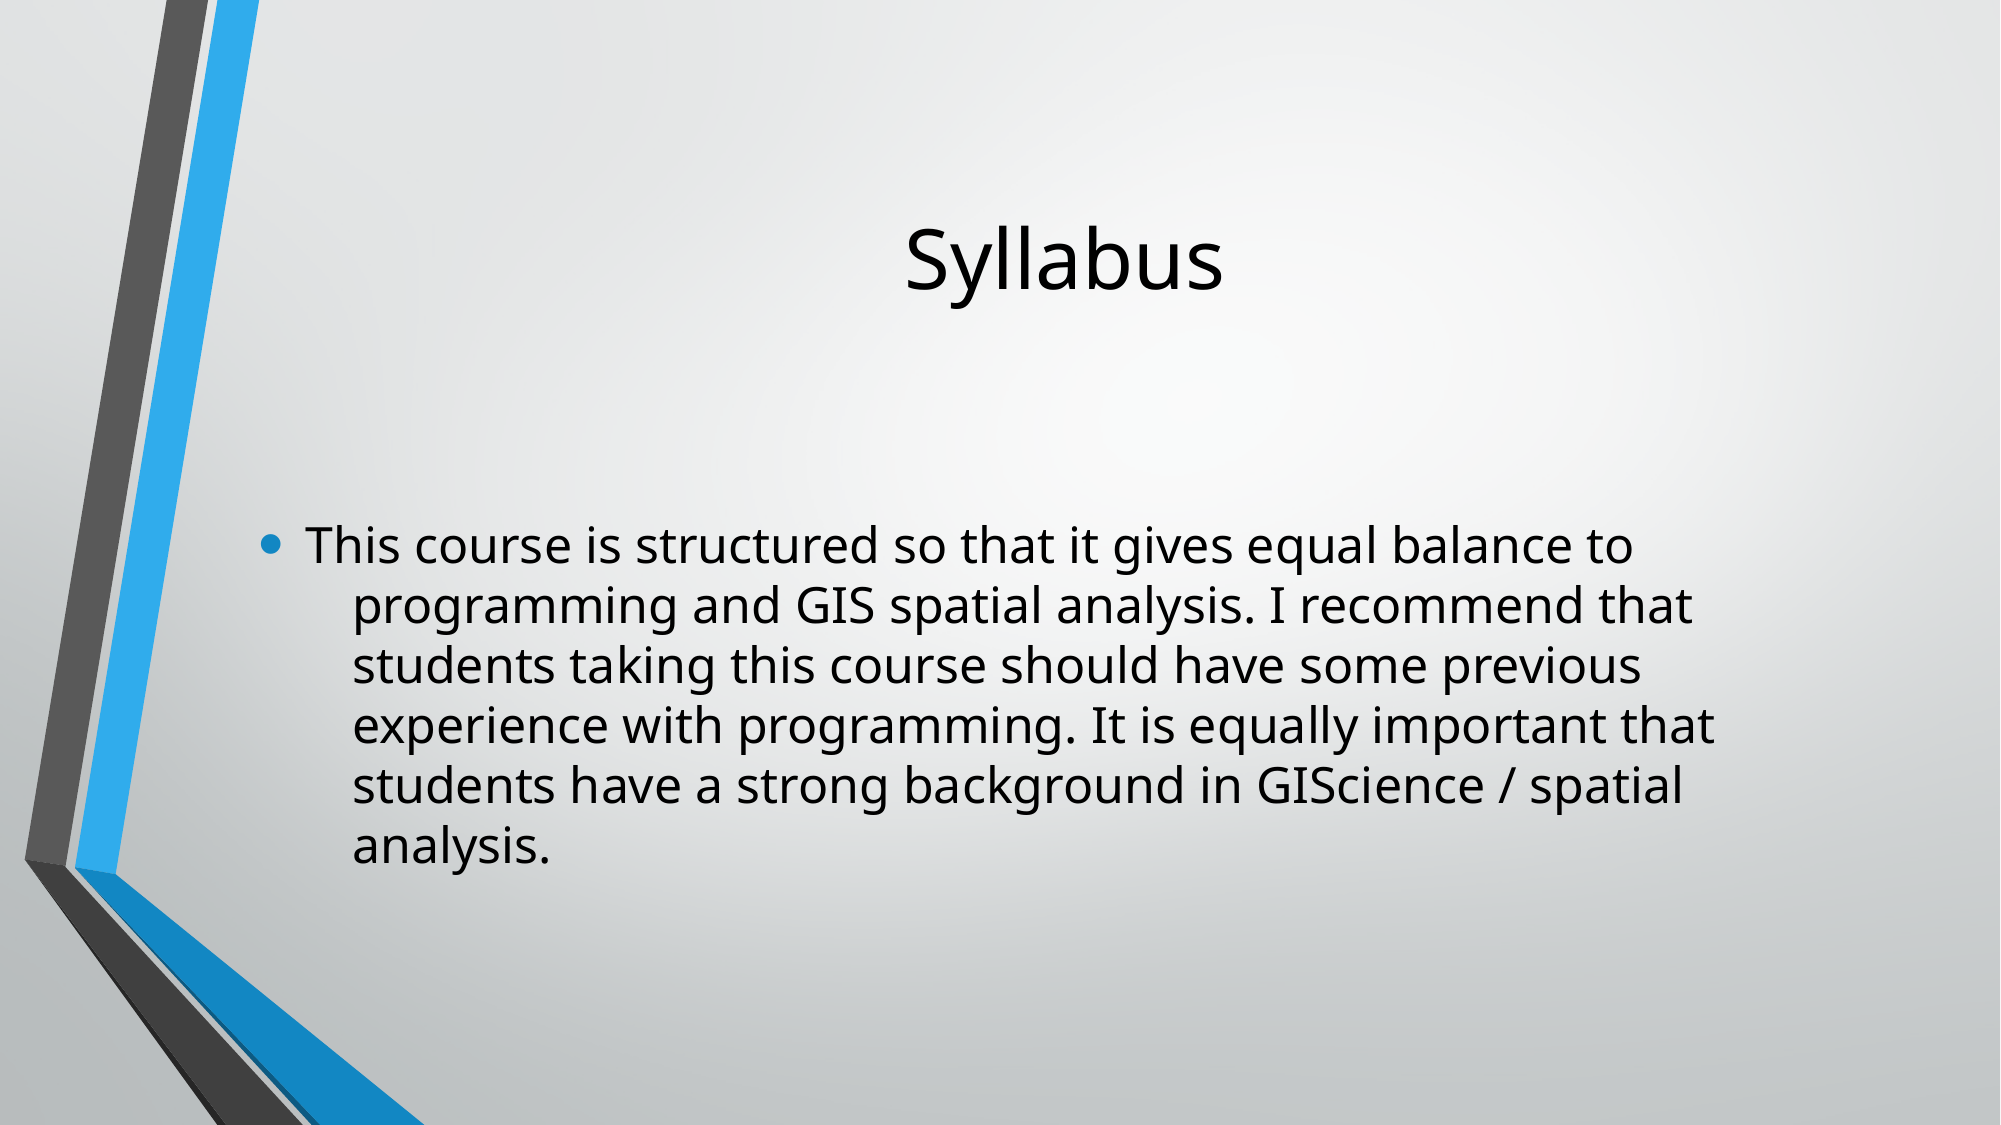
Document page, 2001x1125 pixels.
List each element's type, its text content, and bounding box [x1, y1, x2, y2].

list This course is structured so that it gives equal balance to programming and GIS spatial analysis. I recommend that students taking this course should have some previous experience with programming. It is equally important that students have a strong background in GIScience / spatial analysis. [243, 437, 1887, 950]
title Syllabus [243, 112, 1887, 400]
